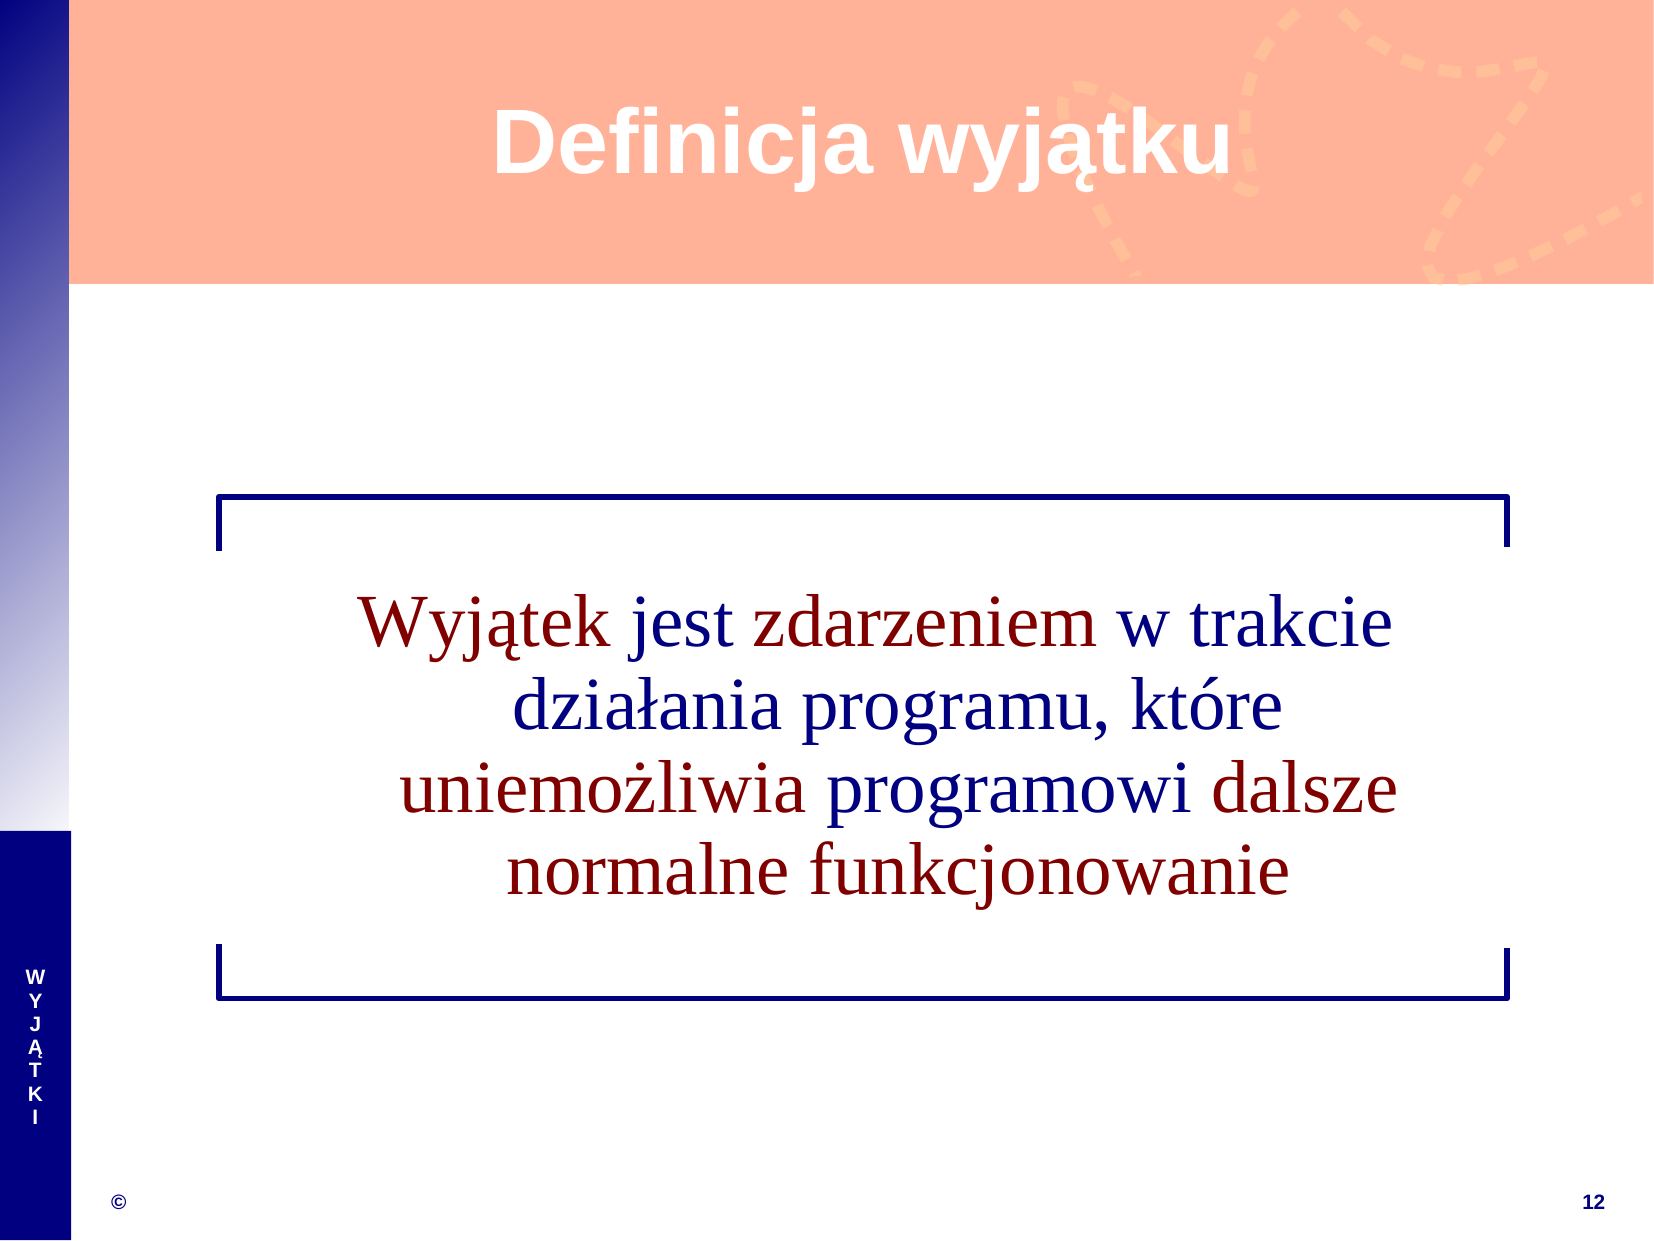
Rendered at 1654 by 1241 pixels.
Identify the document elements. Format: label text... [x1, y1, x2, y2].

title Definicja wyjątku [72, 37, 1654, 246]
text_box W Y J Ą T K I [0, 830, 71, 1241]
text_box Wyjątek jest zdarzeniem w trakcie działania programu, które uniemożliwia programowi dalsze normalne funkcjonowanie [242, 460, 1484, 1031]
